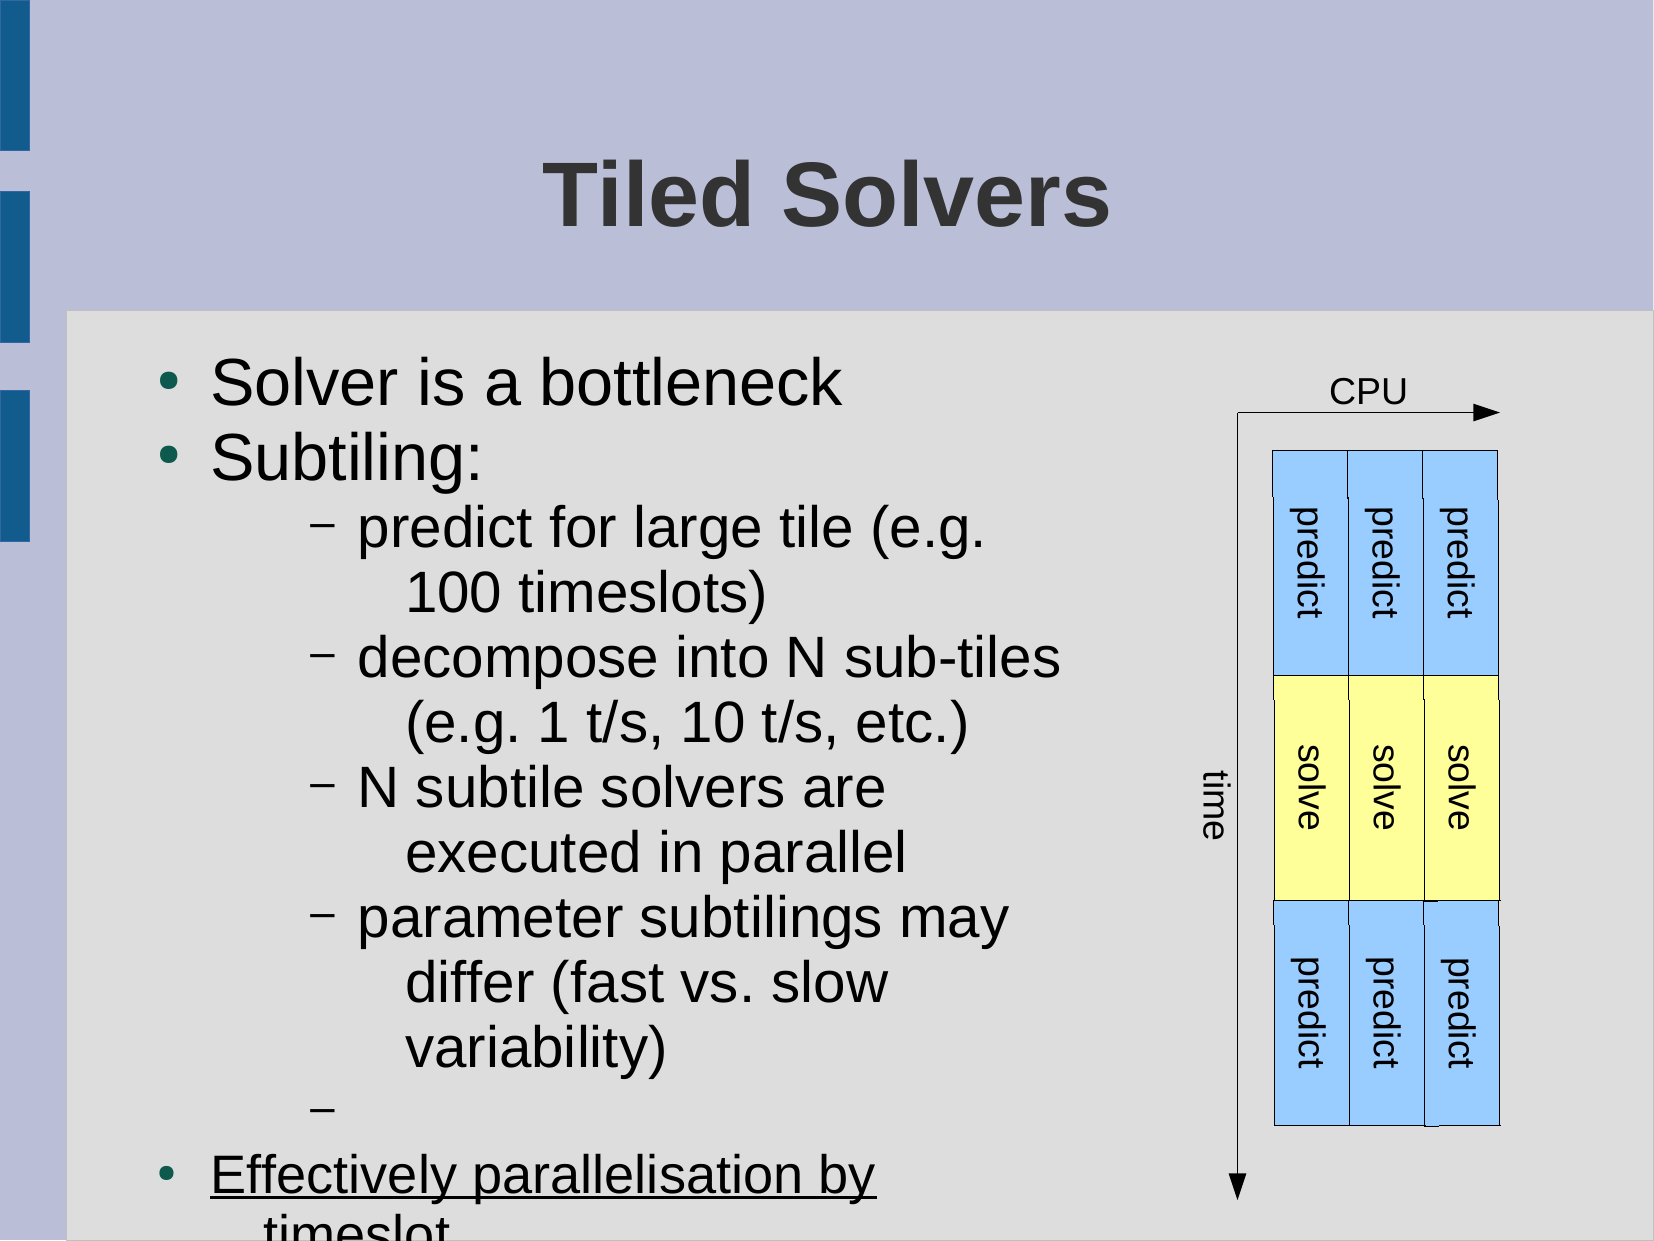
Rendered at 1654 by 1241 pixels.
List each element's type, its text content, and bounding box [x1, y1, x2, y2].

text_box solve [1348, 675, 1424, 900]
text_box predict [1273, 900, 1349, 1126]
text_box predict [1347, 450, 1424, 675]
text_box solve [1273, 675, 1349, 900]
text_box predict [1424, 900, 1501, 1127]
title Tiled Solvers [121, 91, 1534, 299]
text_box predict [1423, 450, 1499, 675]
list Solver is a bottleneck Subtiling: predict for large tile (e.g. 100 timeslots) decompose into N sub-tiles (e.g. 1 t/s, 10 t/s, etc.) N subtile solvers are executed in parallel parameter subtilings may differ (fast vs. slow variability) Effectively parallelisation by timeslot. [121, 344, 1088, 1141]
text_box solve [1423, 675, 1501, 901]
text_box predict [1272, 450, 1348, 675]
text_box predict [1348, 900, 1426, 1126]
